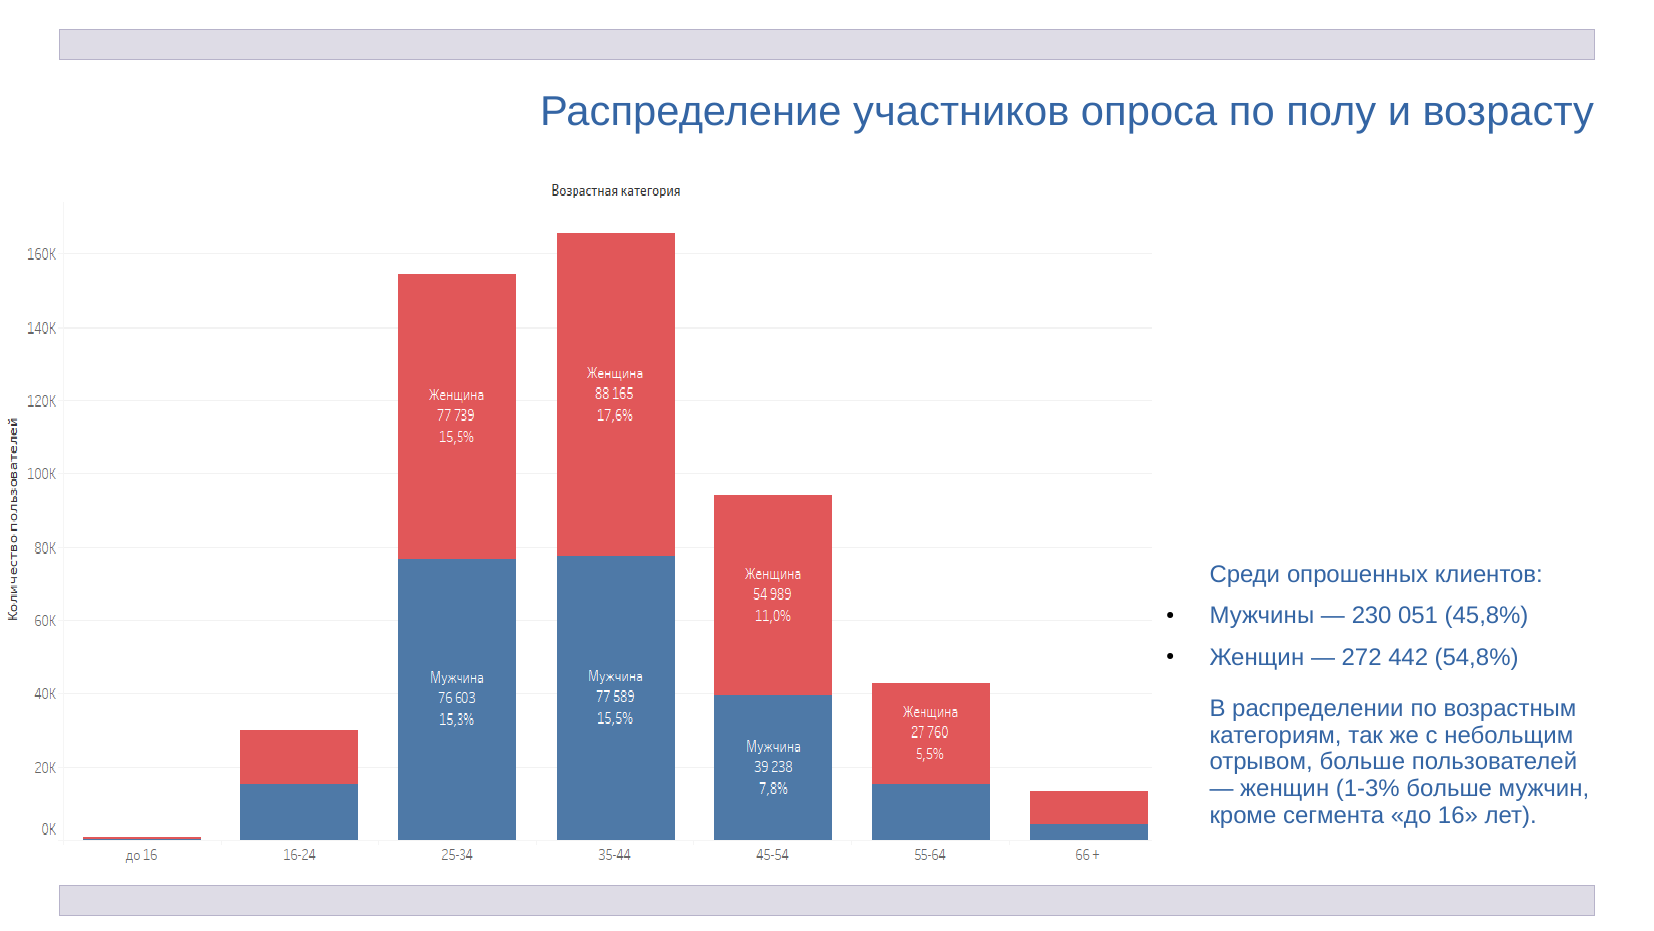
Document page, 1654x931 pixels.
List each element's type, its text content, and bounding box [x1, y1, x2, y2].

list Среди опрошенных клиентов: Мужчины — 230 051 (45,8%) Женщин — 272 442 (54,8%) В распределении по возрастным категориям, так же с небольщим отрывом, больше пользователей — женщин (1-3% больше мужчин, кроме сегмента «до 16» лет). [1152, 561, 1595, 857]
text_box [59, 885, 1595, 916]
title Распределение участников опроса по полу и возрасту [106, 73, 1595, 148]
picture [1, 177, 1152, 872]
text_box [59, 29, 1595, 60]
